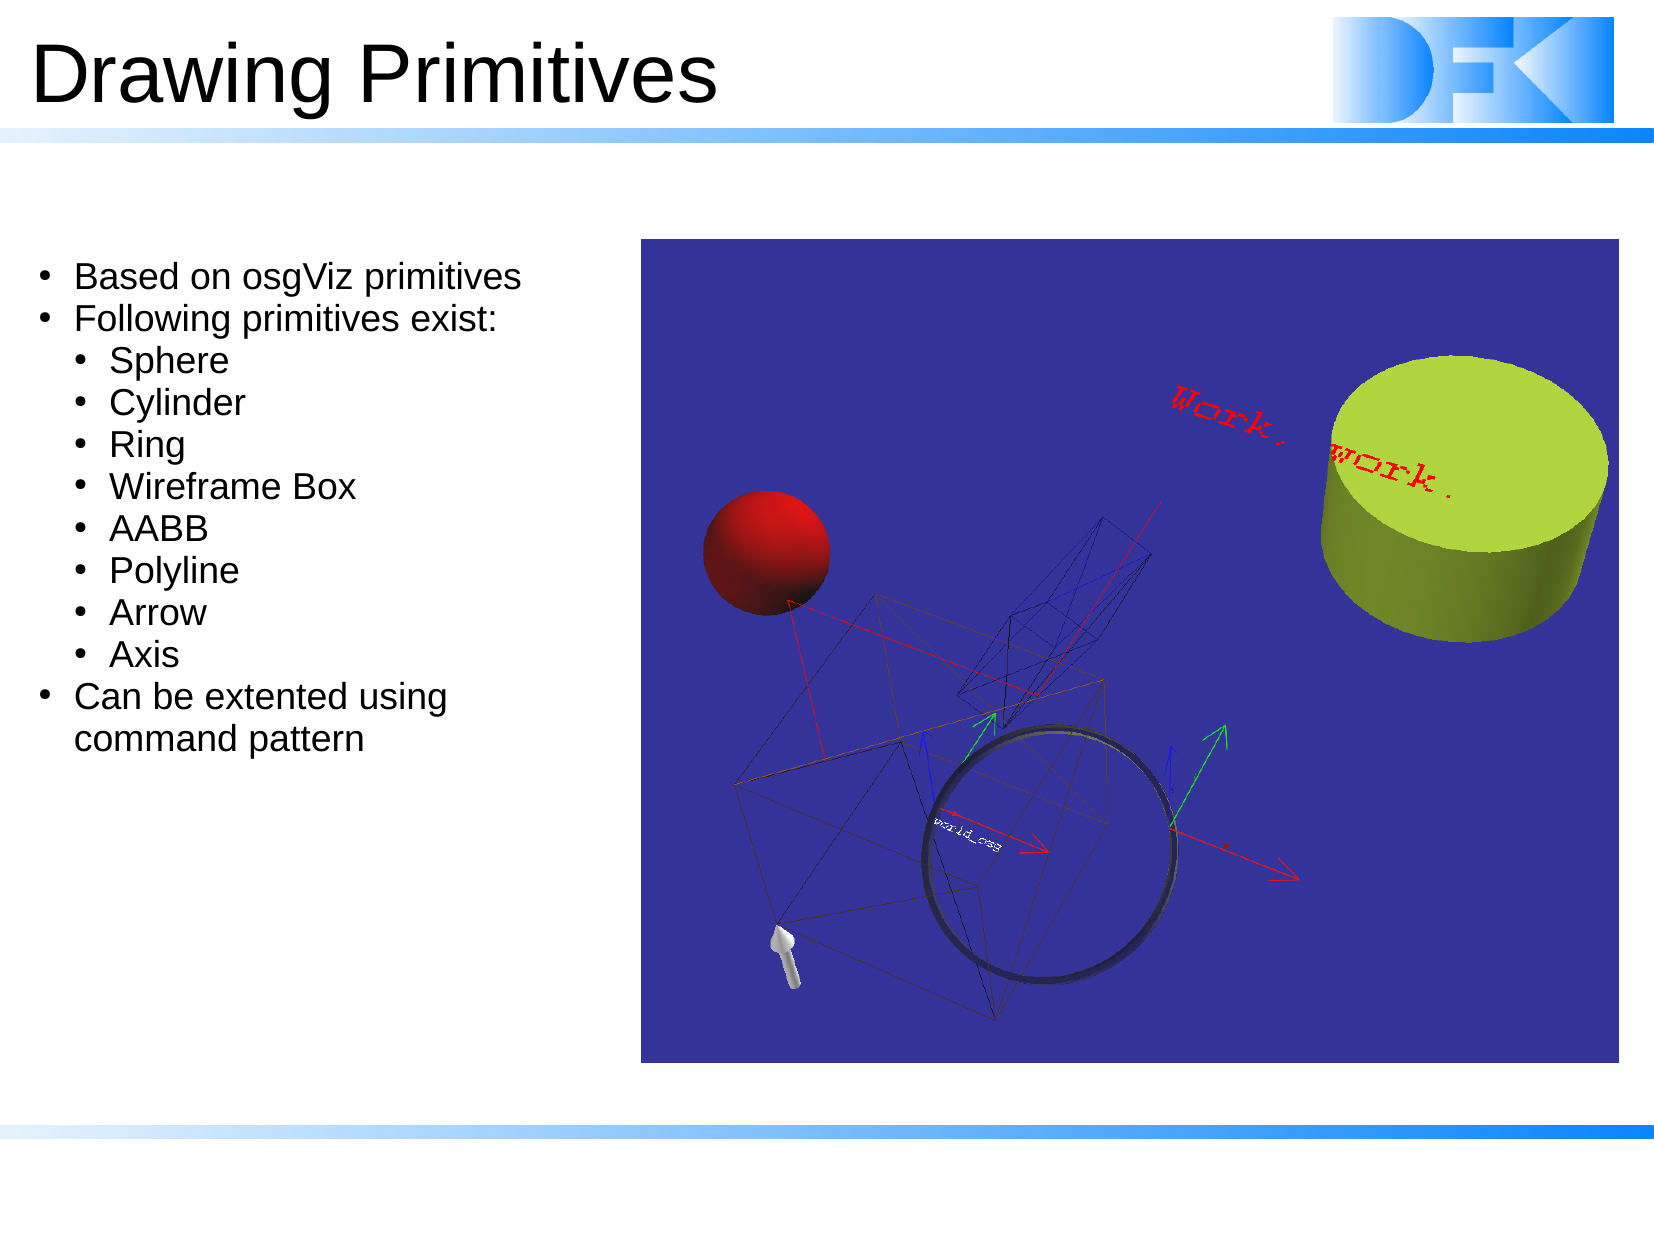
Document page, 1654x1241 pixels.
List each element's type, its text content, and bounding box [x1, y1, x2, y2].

picture [1332, 17, 1614, 123]
picture [641, 239, 1619, 1063]
text_box Based on osgViz primitives Following primitives exist: Sphere Cylinder Ring Wireframe Box AABB Polyline Arrow Axis Can be extented using command pattern [23, 248, 579, 767]
title Drawing Primitives [30, 8, 1291, 139]
